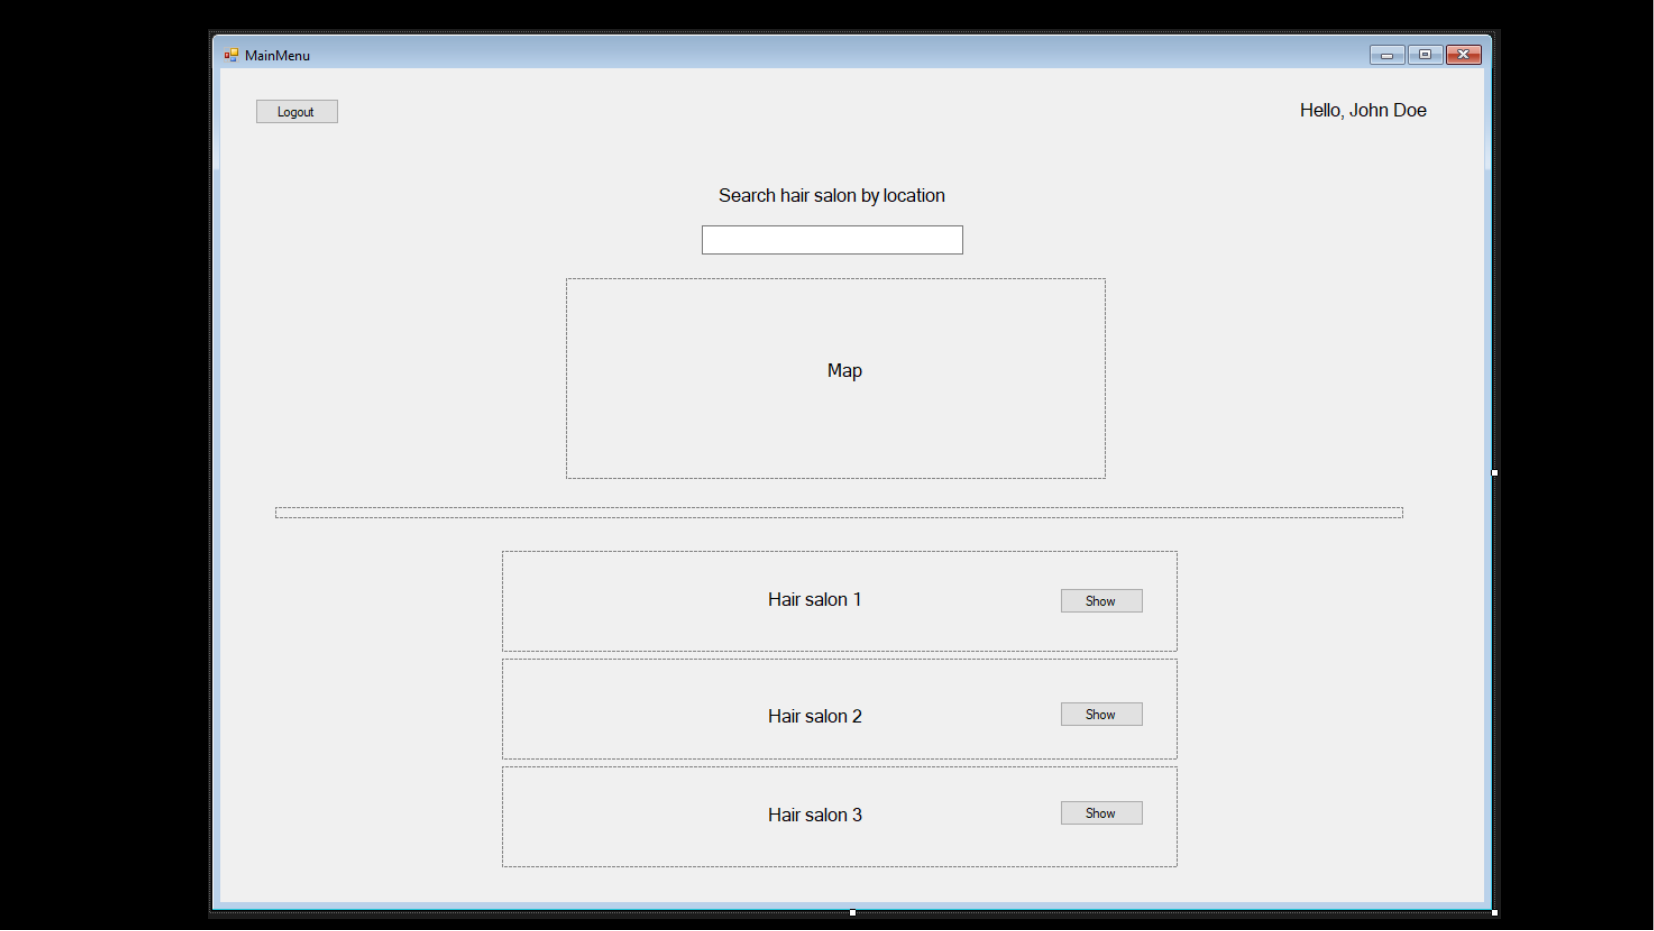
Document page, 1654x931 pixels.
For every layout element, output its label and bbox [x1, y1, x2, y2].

picture [208, 29, 1501, 919]
